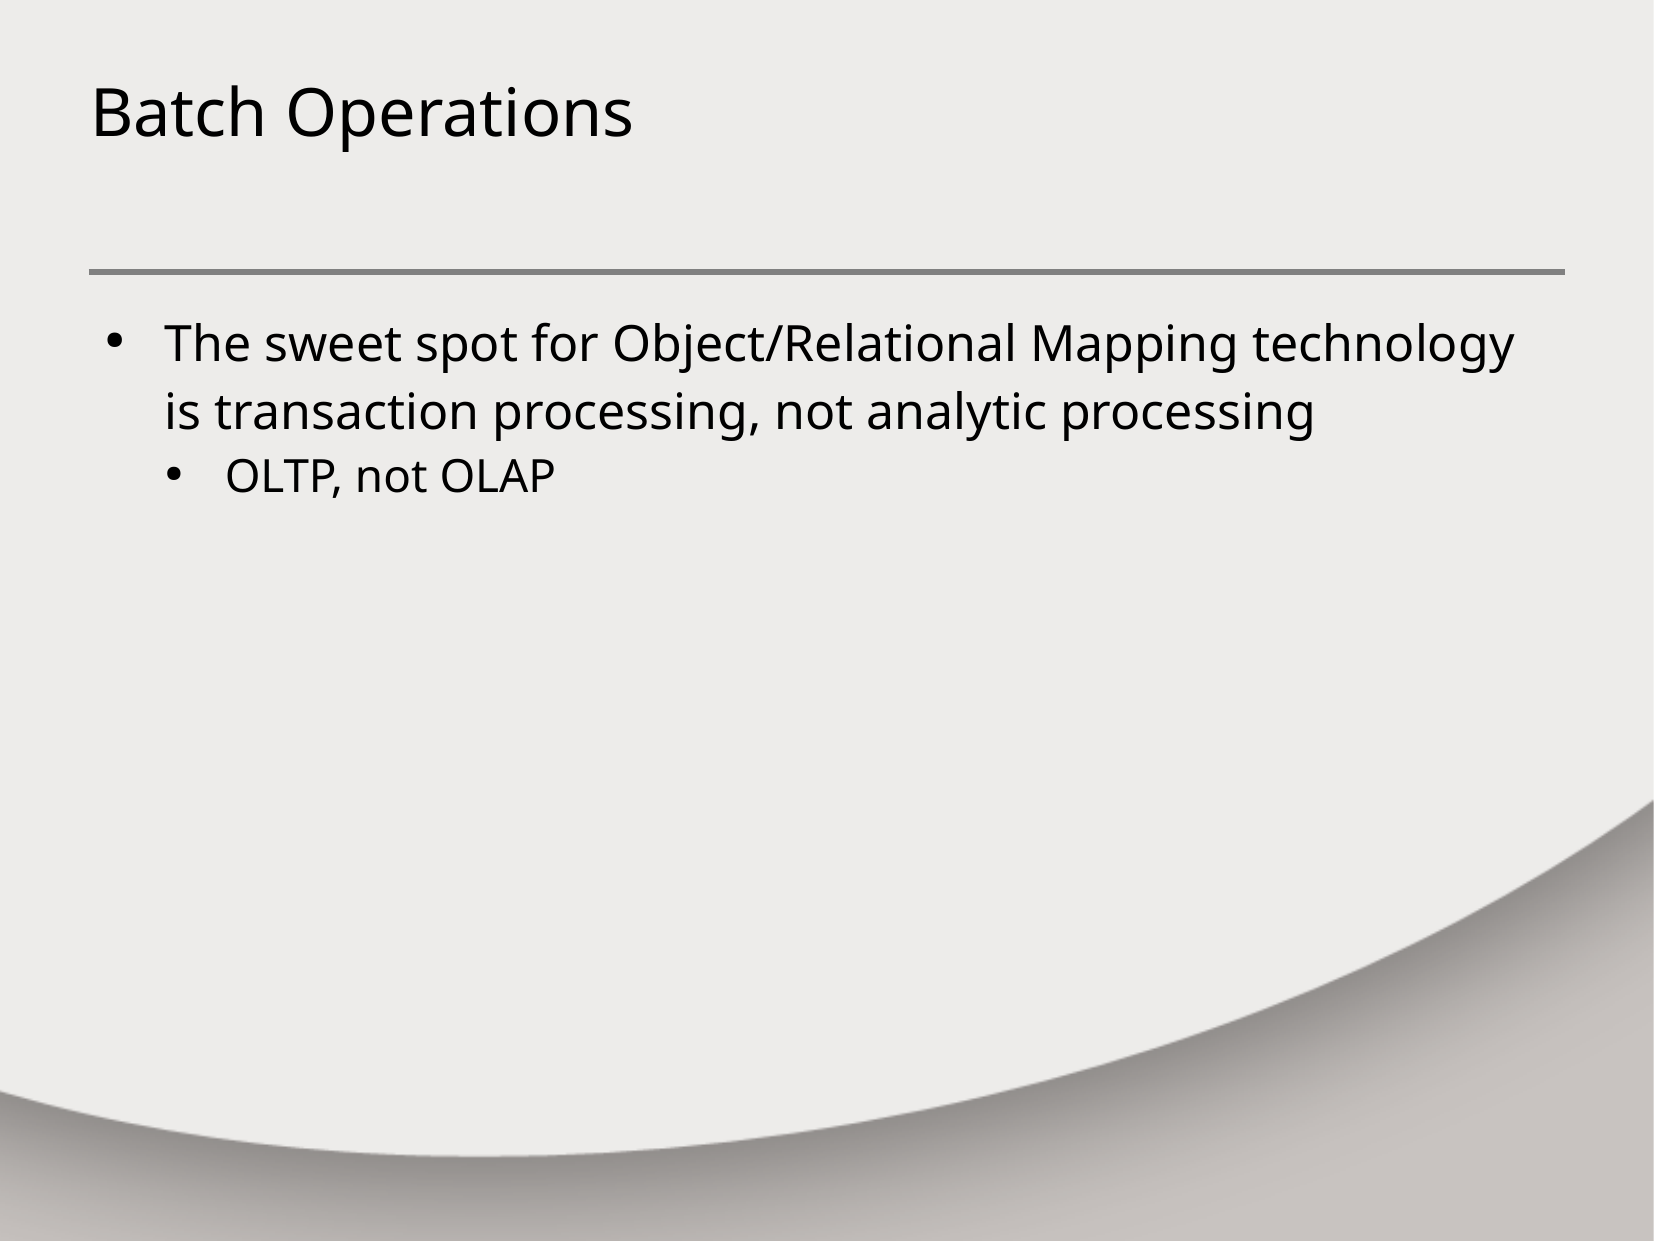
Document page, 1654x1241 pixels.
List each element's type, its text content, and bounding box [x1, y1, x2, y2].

title Batch Operations [90, 75, 1565, 238]
picture [0, 0, 1654, 1241]
text_box The sweet spot for Object/Relational Mapping technology is transaction processing, not analytic processing OLTP, not OLAP [90, 300, 1567, 1157]
